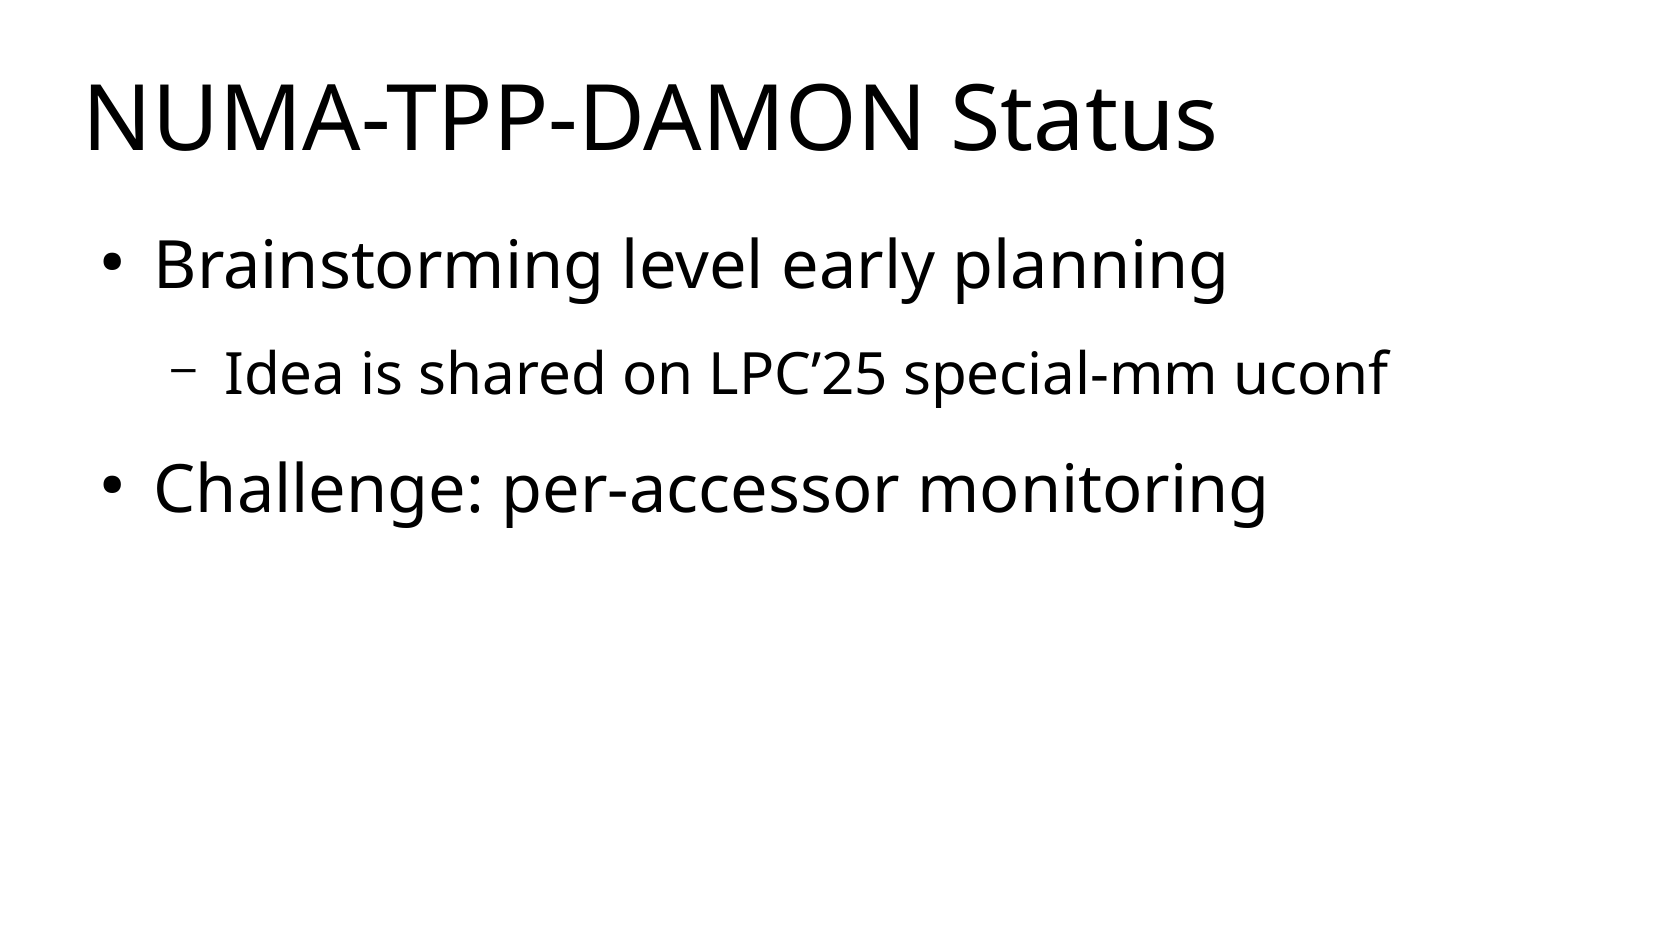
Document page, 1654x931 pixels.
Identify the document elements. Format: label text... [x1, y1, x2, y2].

title NUMA-TPP-DAMON Status [82, 37, 1571, 193]
list Brainstorming level early planning Idea is shared on LPC’25 special-mm uconf Challenge: per-accessor monitoring [82, 217, 1571, 758]
